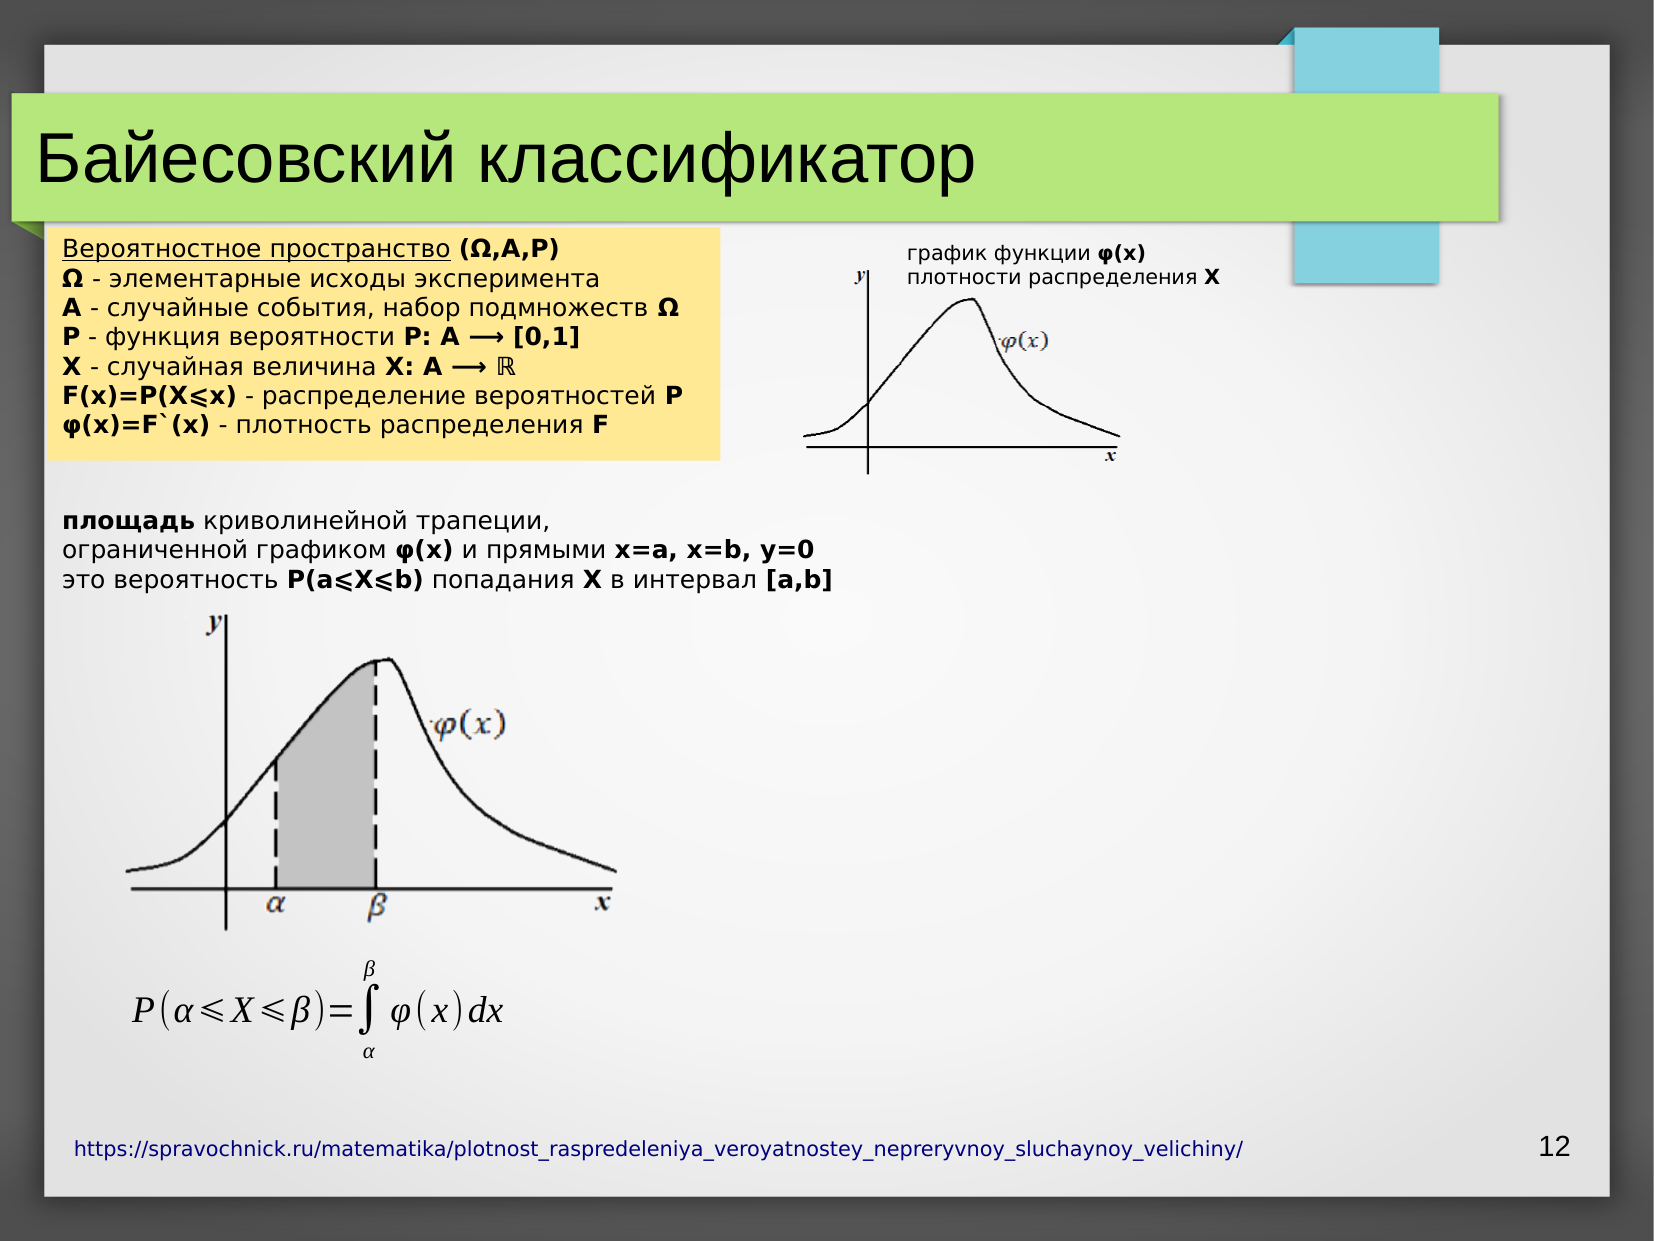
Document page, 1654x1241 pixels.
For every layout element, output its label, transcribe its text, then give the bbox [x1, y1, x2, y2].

title Байесовский классификатор [35, 118, 1489, 199]
text_box Вероятностное пространство (Ω,A,P) Ω - элементарные исходы эксперимента A - случайные события, набор подмножеств Ω P - функция вероятности P: A ⟶ [0,1] X - случайная величина X: A ⟶ ℝ F(x)=P(X⩽x) - распределение вероятностей P φ(x)=F`(x) - плотность распределения F [47, 227, 721, 461]
text_box площадь криволинейной трапеции, ограниченной графиком φ(x) и прямыми x=a, x=b, y=0 это вероятность P(a⩽X⩽b) попадания X в интервал [a,b] [47, 499, 878, 626]
picture [0, 0, 1654, 1241]
text_box график функции φ(x) плотности распределения X [892, 233, 1252, 308]
chart [129, 956, 505, 1064]
text_box https://spravochnick.ru/matematika/plotnost_raspredeleniya_veroyatnostey_nepreryvnoy_sluchaynoy_velichiny/ [59, 1129, 1284, 1169]
